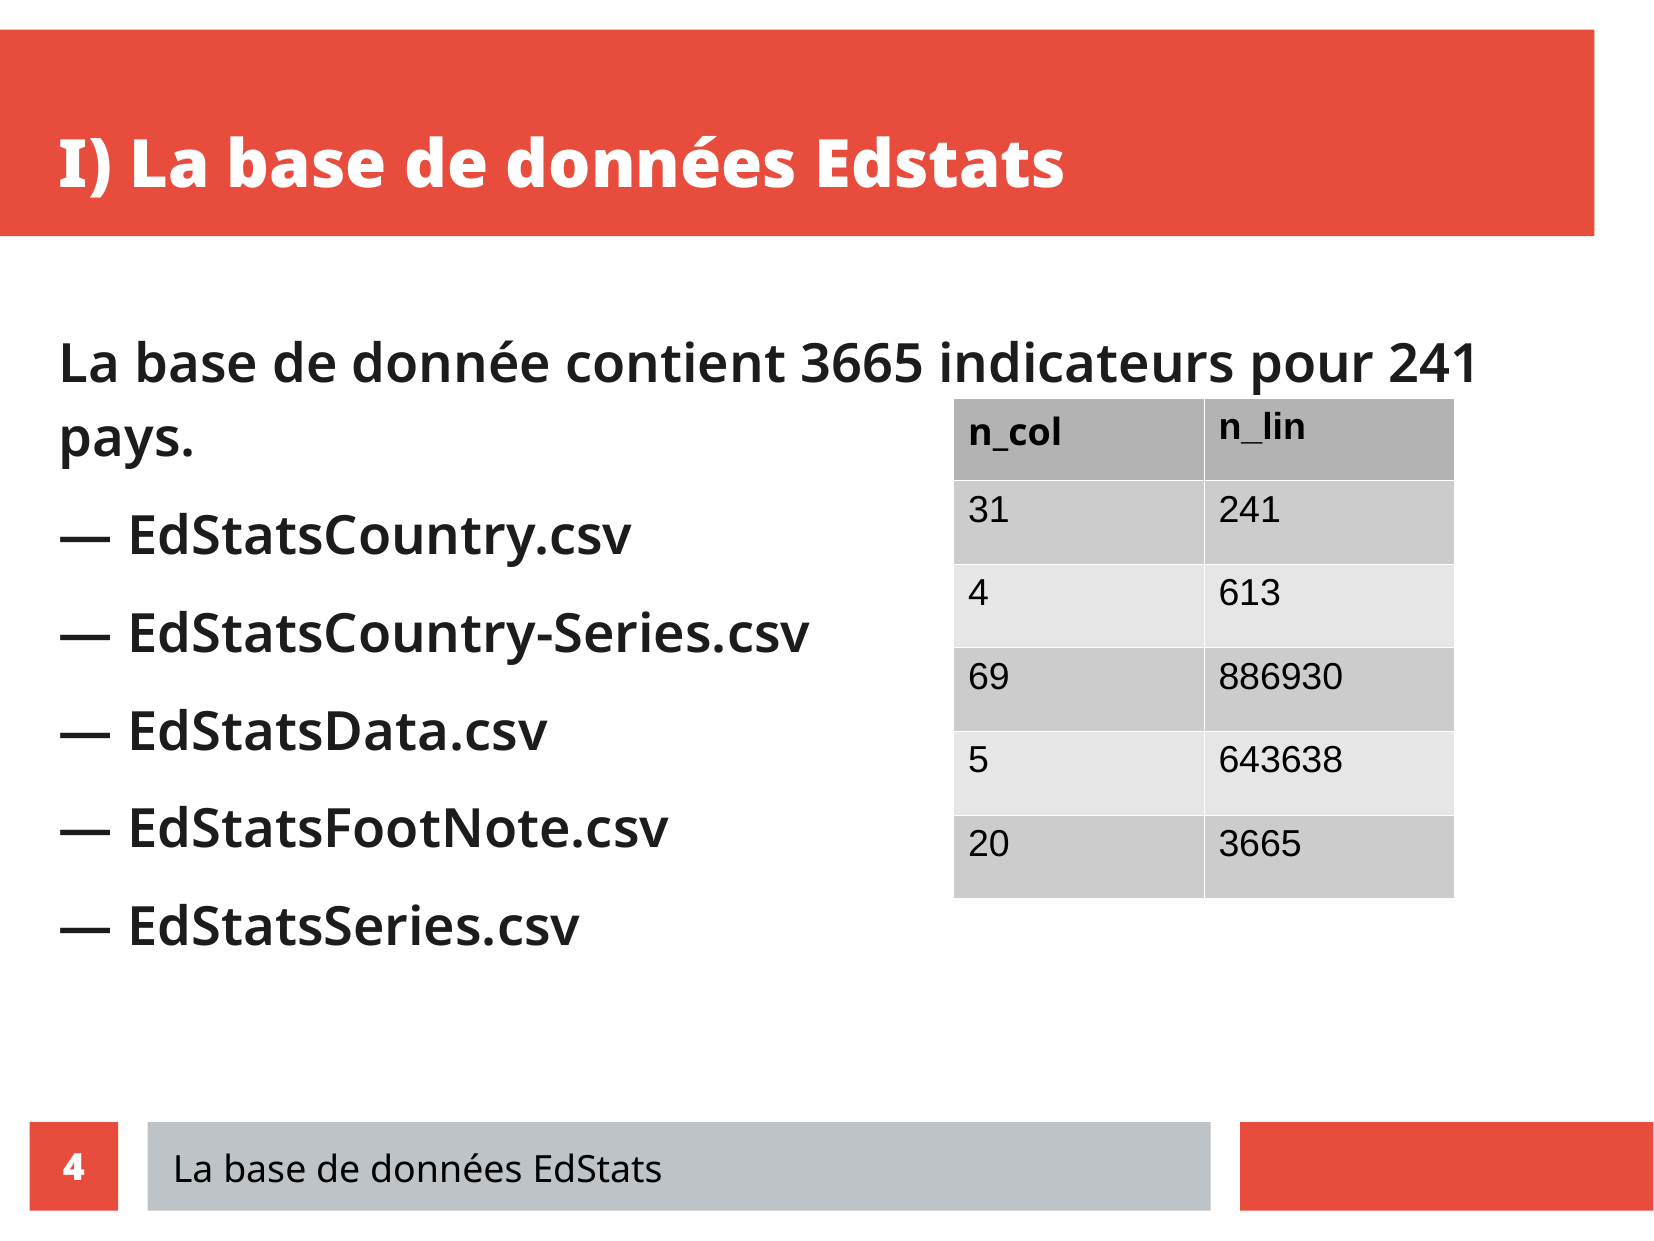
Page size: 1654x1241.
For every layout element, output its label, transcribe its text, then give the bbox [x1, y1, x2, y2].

table_cell 69 [954, 648, 1204, 731]
table_cell 31 [954, 481, 1204, 564]
text_box La base de données EdStats [158, 1134, 719, 1194]
table_cell 241 [1205, 481, 1454, 564]
table_cell 613 [1205, 565, 1454, 647]
table_header n_lin [1205, 399, 1454, 480]
list La base de donnée contient 3665 indicateurs pour 241 pays. — EdStatsCountry.csv — EdStatsCountry-Series.csv — EdStatsData.csv — EdStatsFootNote.csv — EdStatsSeries.csv [59, 324, 1565, 1093]
table_cell 886930 [1205, 648, 1454, 731]
table_cell 4 [954, 565, 1204, 647]
table_cell 3665 [1205, 816, 1454, 898]
table_cell 20 [954, 816, 1204, 898]
table_header n_col [954, 399, 1204, 480]
table_cell 643638 [1205, 732, 1454, 815]
table_cell 5 [954, 732, 1204, 815]
title I) La base de données Edstats [59, 59, 1595, 207]
